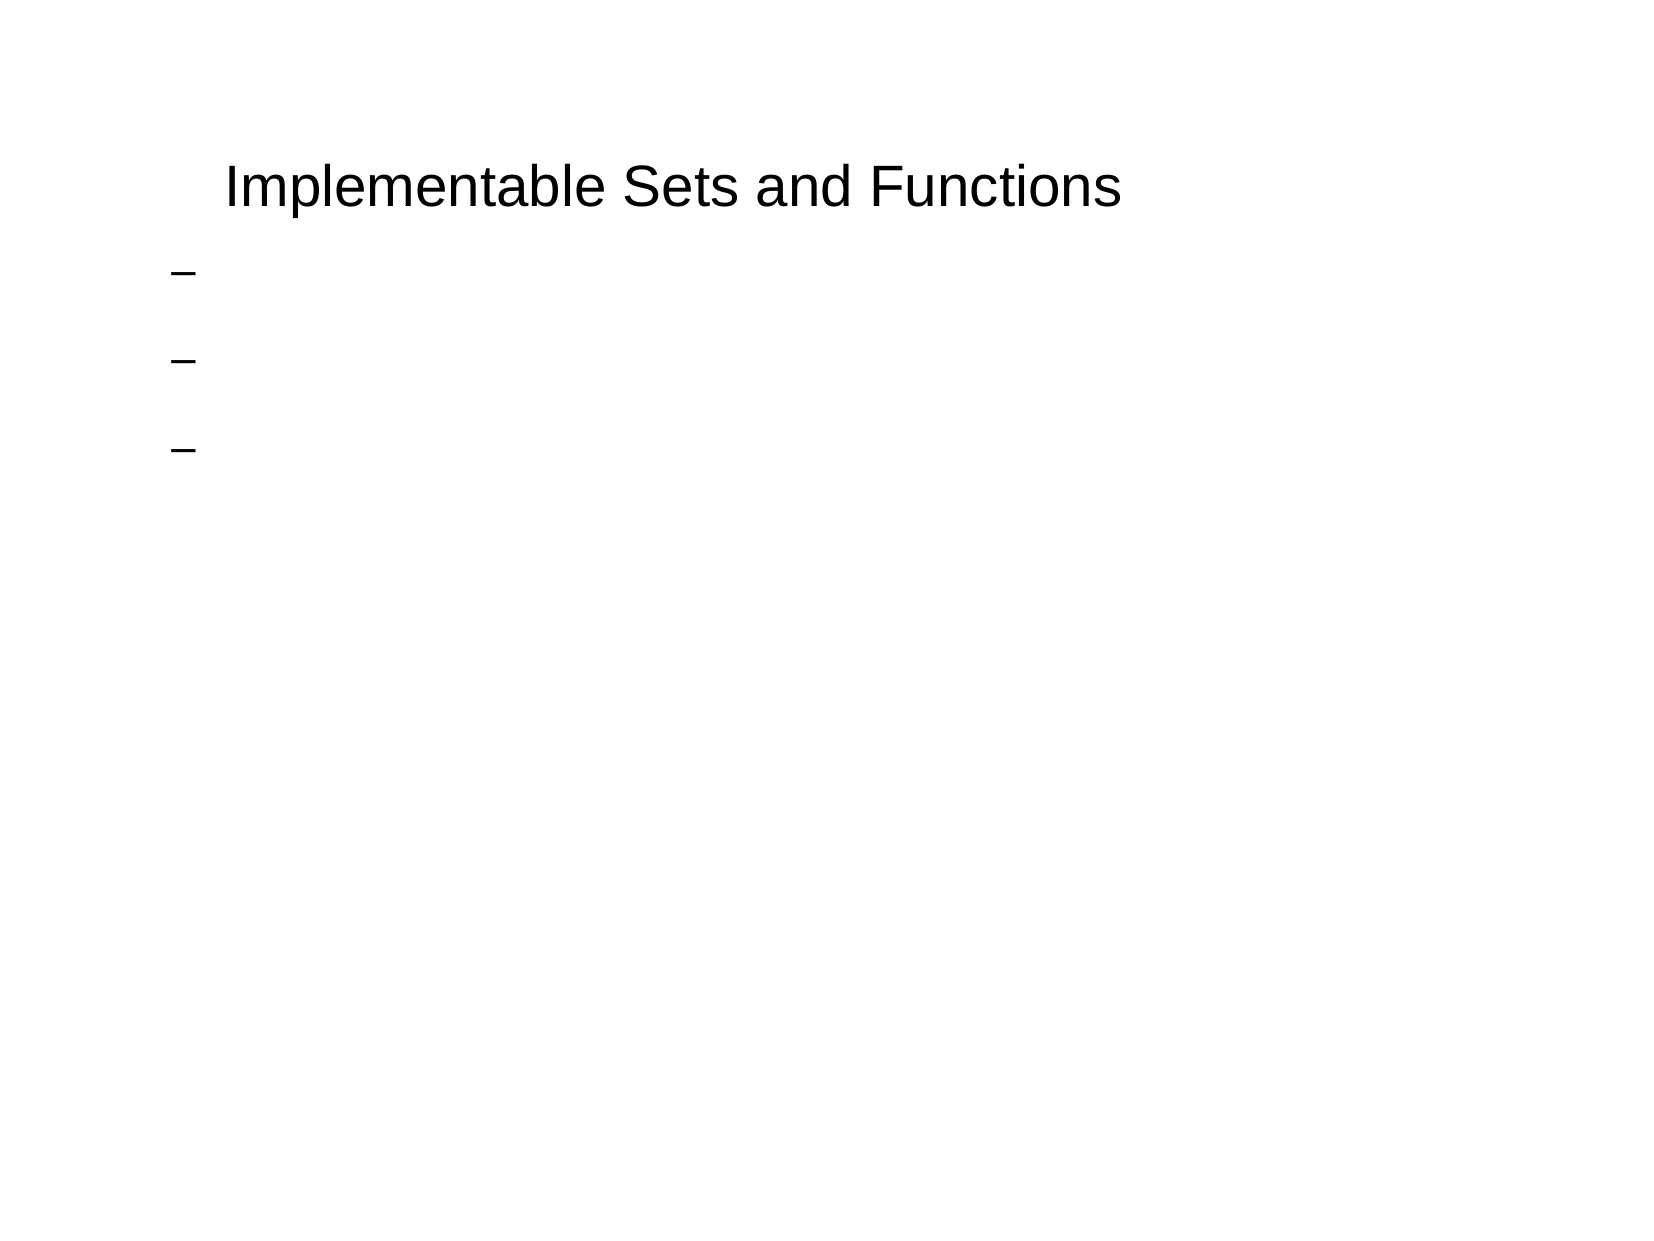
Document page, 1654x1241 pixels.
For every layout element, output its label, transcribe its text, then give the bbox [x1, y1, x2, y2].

list Implementable Sets and Functions [82, 153, 1571, 1099]
